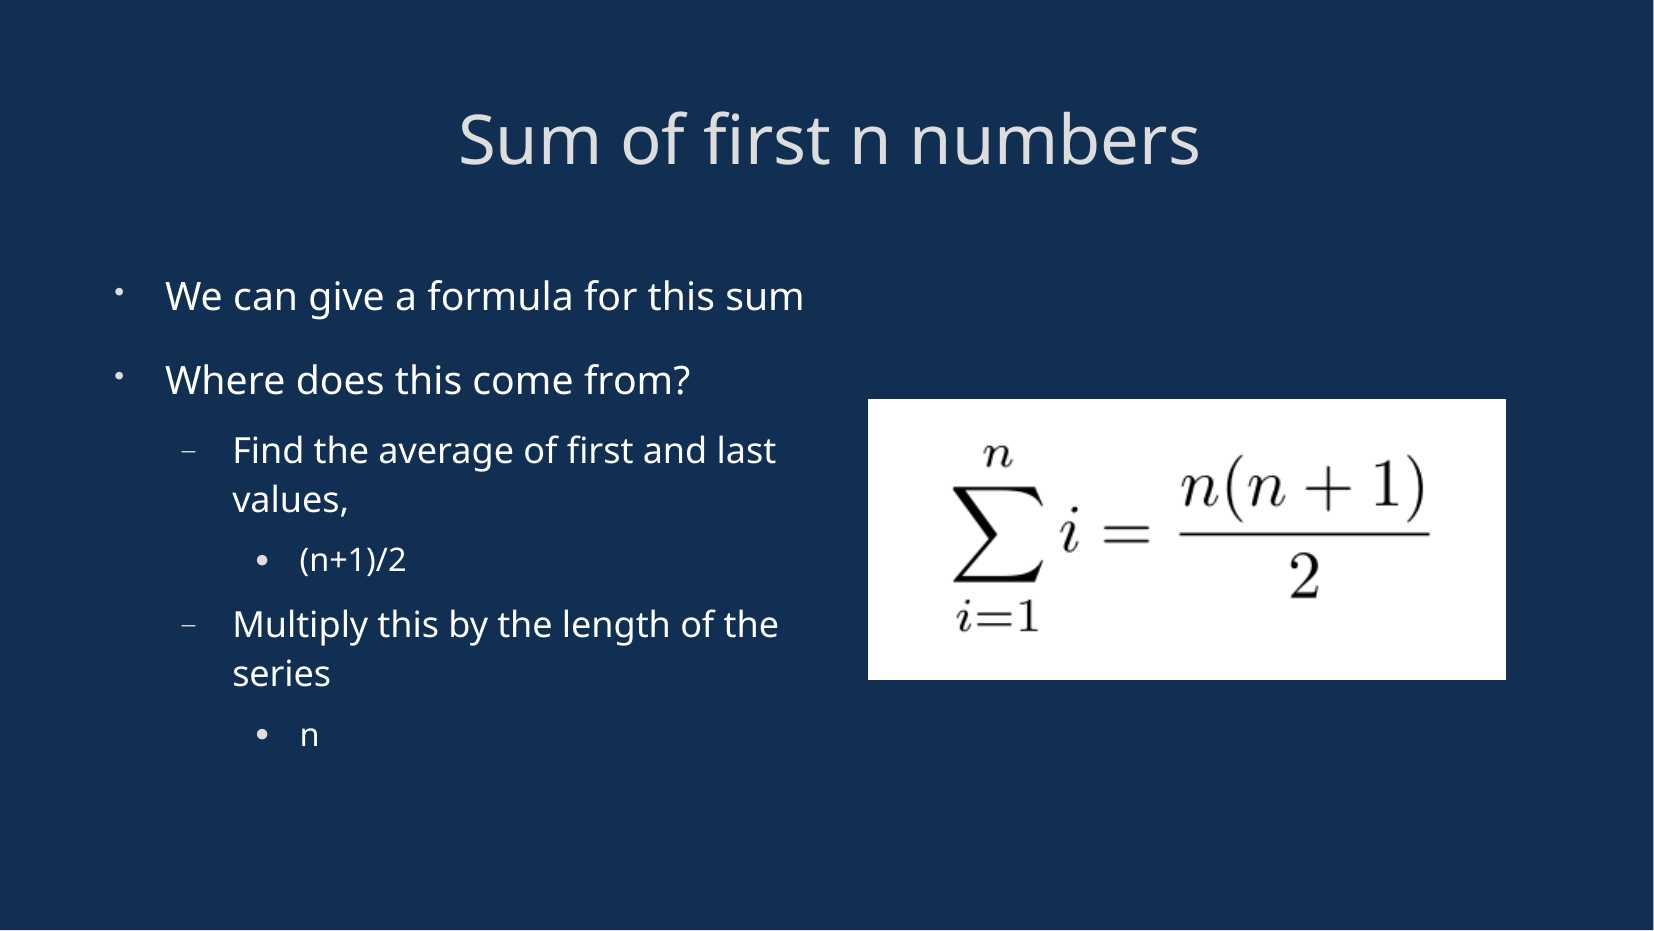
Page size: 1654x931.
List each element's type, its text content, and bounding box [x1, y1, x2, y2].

list We can give a formula for this sum Where does this come from? Find the average of first and last values, (n+1)/2 Multiply this by the length of the series n [97, 268, 813, 806]
title Sum of first n numbers [97, 56, 1563, 220]
picture [868, 399, 1506, 680]
